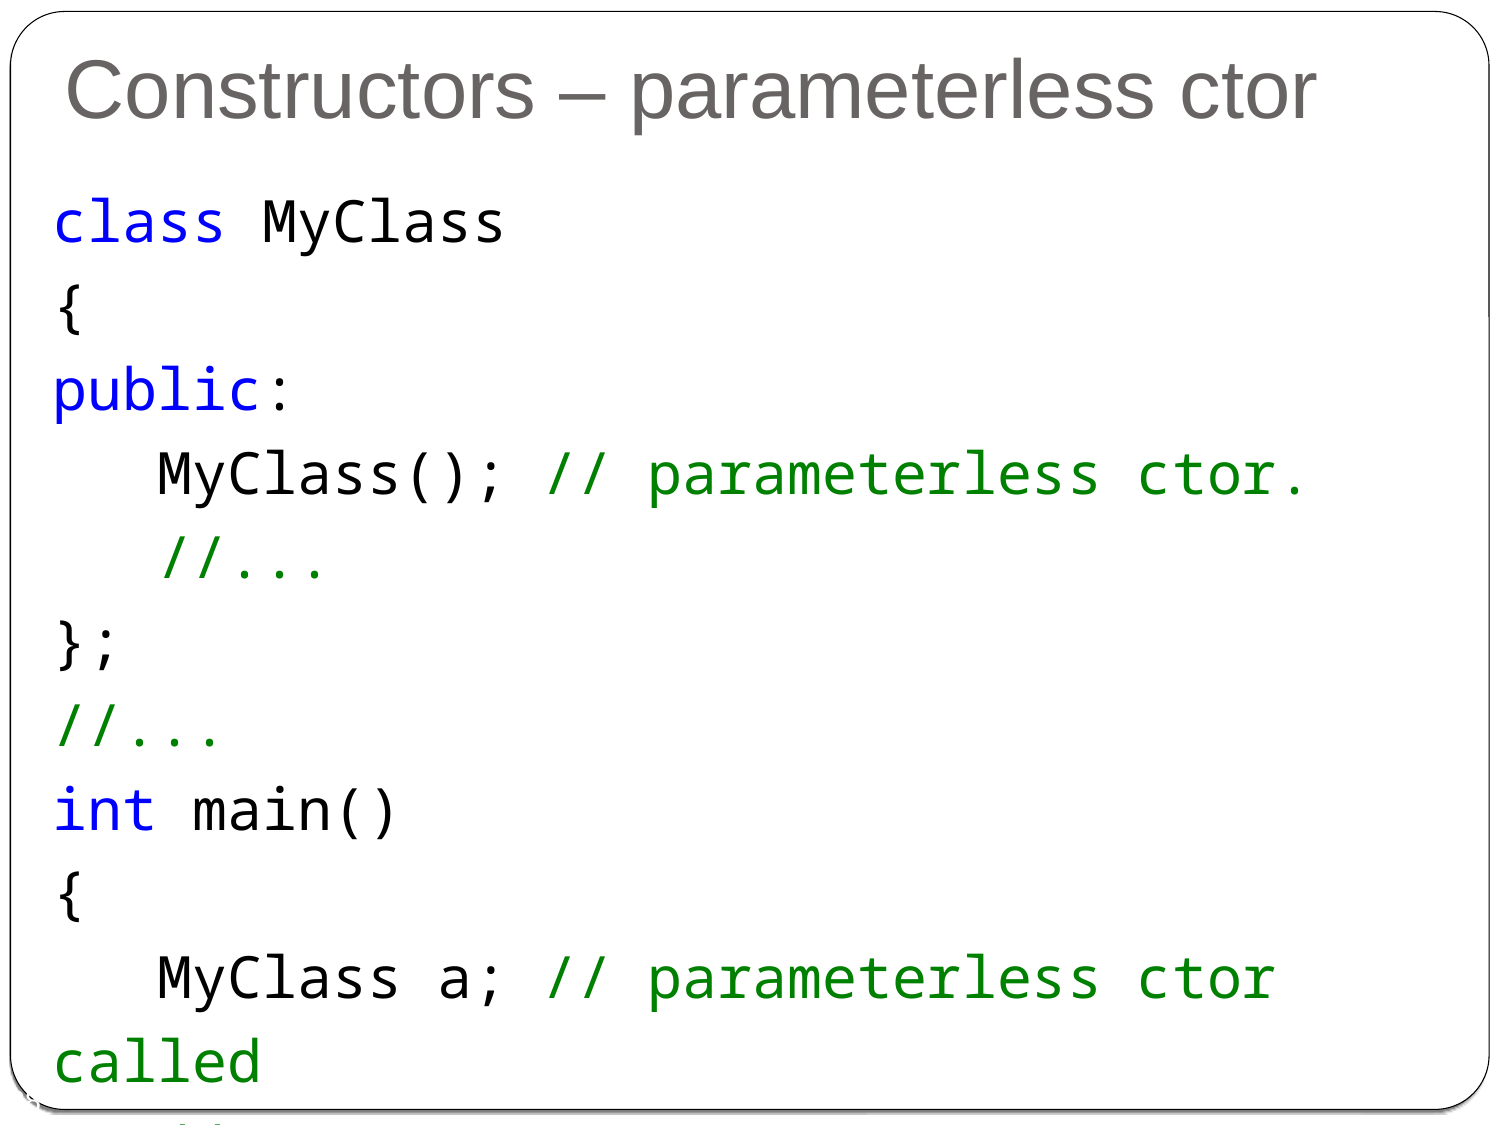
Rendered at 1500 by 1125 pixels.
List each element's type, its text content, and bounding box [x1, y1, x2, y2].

title Constructors – parameterless ctor [50, 24, 1450, 150]
list class MyClass { public: MyClass(); // parameterless ctor. //... }; //... int main() { MyClass a; // parameterless ctor called // ... [37, 162, 1463, 1088]
slide_number <number> [0, 1074, 50, 1125]
